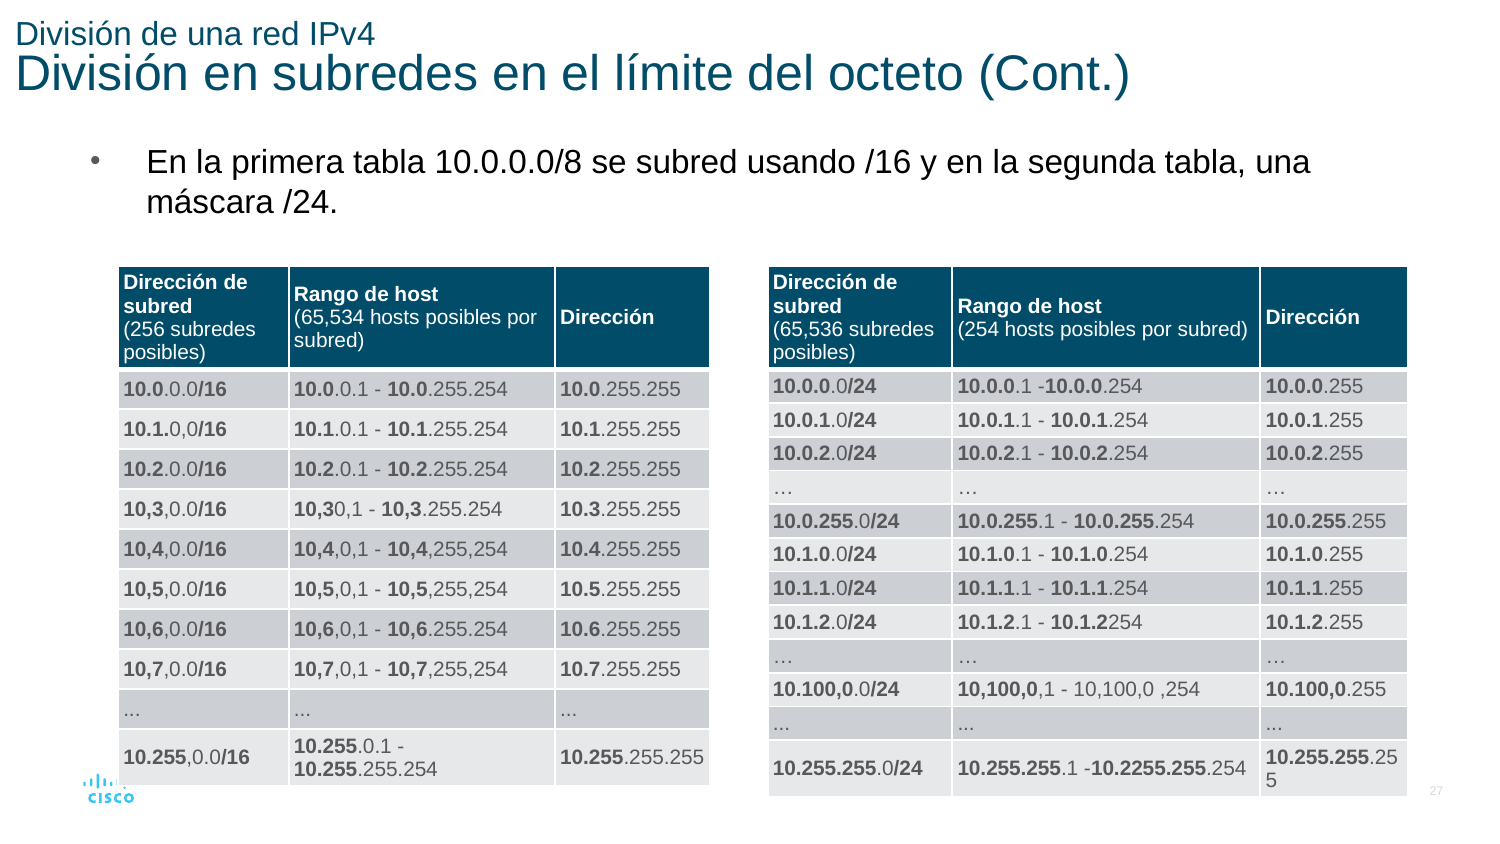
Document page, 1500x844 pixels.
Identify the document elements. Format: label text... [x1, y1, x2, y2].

table_cell 10.0.255.255 [556, 372, 709, 408]
table_cell 10.0.1.255 [1261, 404, 1407, 436]
title División de una red IPv4 División en subredes en el límite del octeto (Cont.) [0, 0, 1369, 121]
table_cell 10,6,0.0/16 [119, 610, 288, 648]
table_cell 10.0.0.1 -10.0.0.254 [953, 372, 1259, 402]
table_cell 10.1.0.1 - 10.1.255.254 [290, 410, 554, 448]
table_cell 10.255,0.0/16 [119, 730, 288, 785]
table_cell 10.0.255.255 [1261, 505, 1407, 537]
table_cell 10.2.255.255 [556, 450, 709, 488]
table_cell 10.0.2.255 [1261, 438, 1407, 470]
table_cell 10.2.0.1 - 10.2.255.254 [290, 450, 554, 488]
table_cell ... [953, 707, 1259, 739]
table_cell 10.0.255.0/24 [769, 505, 951, 537]
table_cell 10.255.255.0/24 [769, 741, 951, 796]
table_header Dirección [556, 267, 709, 367]
table_cell 10.1.1.255 [1261, 572, 1407, 604]
table_cell 10.255.255.1 -10.2255.255.254 [953, 741, 1259, 796]
table_cell ... [556, 690, 709, 728]
table_cell 10.6.255.255 [556, 610, 709, 648]
table_cell 10.1.2.0/24 [769, 606, 951, 638]
table_cell 10,5,0,1 - 10,5,255,254 [290, 570, 554, 608]
table_header Dirección [1261, 267, 1407, 367]
table_cell 10.0.0.0/16 [119, 372, 288, 408]
table_cell 10.1.1.0/24 [769, 572, 951, 604]
table_cell 10.5.255.255 [556, 570, 709, 608]
table_cell 10.7.255.255 [556, 650, 709, 688]
table_cell ... [769, 707, 951, 739]
table_cell 10.255.255.255 [556, 730, 709, 785]
table_cell 10.3.255.255 [556, 490, 709, 528]
table_cell 10.1.0.255 [1261, 539, 1407, 571]
table_cell 10.0.1.0/24 [769, 404, 951, 436]
table_header Rango de host (65,534 hosts posibles por subred) [290, 267, 554, 367]
table_cell … [953, 640, 1259, 672]
table_cell 10.0.0.0/24 [769, 372, 951, 402]
table_cell 10.0.1.1 - 10.0.1.254 [953, 404, 1259, 436]
table_cell 10.1.0.1 - 10.1.0.254 [953, 539, 1259, 571]
table_cell … [1261, 640, 1407, 672]
table_cell 10.2.0.0/16 [119, 450, 288, 488]
table_cell 10,3,0.0/16 [119, 490, 288, 528]
table_cell 10.1.2.255 [1261, 606, 1407, 638]
table_cell ... [290, 690, 554, 728]
table_cell 10,4,0.0/16 [119, 530, 288, 568]
table_cell 10.0.0.1 - 10.0.255.254 [290, 372, 554, 408]
table_cell 10.1.0.0/24 [769, 539, 951, 571]
table_cell 10.4.255.255 [556, 530, 709, 568]
table_cell 10.1.1.1 - 10.1.1.254 [953, 572, 1259, 604]
table_cell 10,100,0,1 - 10,100,0 ,254 [953, 674, 1259, 706]
table_header Rango de host (254 hosts posibles por subred) [953, 267, 1259, 367]
table_cell 10,5,0.0/16 [119, 570, 288, 608]
table_cell 10.0.255.1 - 10.0.255.254 [953, 505, 1259, 537]
table_cell 10.1.255.255 [556, 410, 709, 448]
table_cell ... [1261, 707, 1407, 739]
table_cell … [769, 640, 951, 672]
table_cell … [769, 471, 951, 503]
table_cell 10.100,0.0/24 [769, 674, 951, 706]
table_cell 10.0.2.1 - 10.0.2.254 [953, 438, 1259, 470]
list En la primera tabla 10.0.0.0/8 se subred usando /16 y en la segunda tabla, una máscara /24. [75, 132, 1434, 192]
table_cell … [953, 471, 1259, 503]
table_cell 10.1.2.1 - 10.1.2254 [953, 606, 1259, 638]
table_cell 10.100,0.255 [1261, 674, 1407, 706]
table_cell 10,7,0.0/16 [119, 650, 288, 688]
table_cell 10.255.255.255 [1261, 741, 1407, 796]
table_cell ... [119, 690, 288, 728]
table_header Dirección de subred (65,536 subredes posibles) [769, 267, 951, 367]
table_cell 10.255.0.1 - 10.255.255.254 [290, 730, 554, 785]
table_cell 10,7,0,1 - 10,7,255,254 [290, 650, 554, 688]
table_cell 10,4,0,1 - 10,4,255,254 [290, 530, 554, 568]
table_cell … [1261, 471, 1407, 503]
table_cell 10,6,0,1 - 10,6.255.254 [290, 610, 554, 648]
table_cell 10,30,1 - 10,3.255.254 [290, 490, 554, 528]
table_cell 10.1.0,0/16 [119, 410, 288, 448]
table_header Dirección de subred (256 subredes posibles) [119, 267, 288, 367]
table_cell 10.0.0.255 [1261, 372, 1407, 402]
table_cell 10.0.2.0/24 [769, 438, 951, 470]
